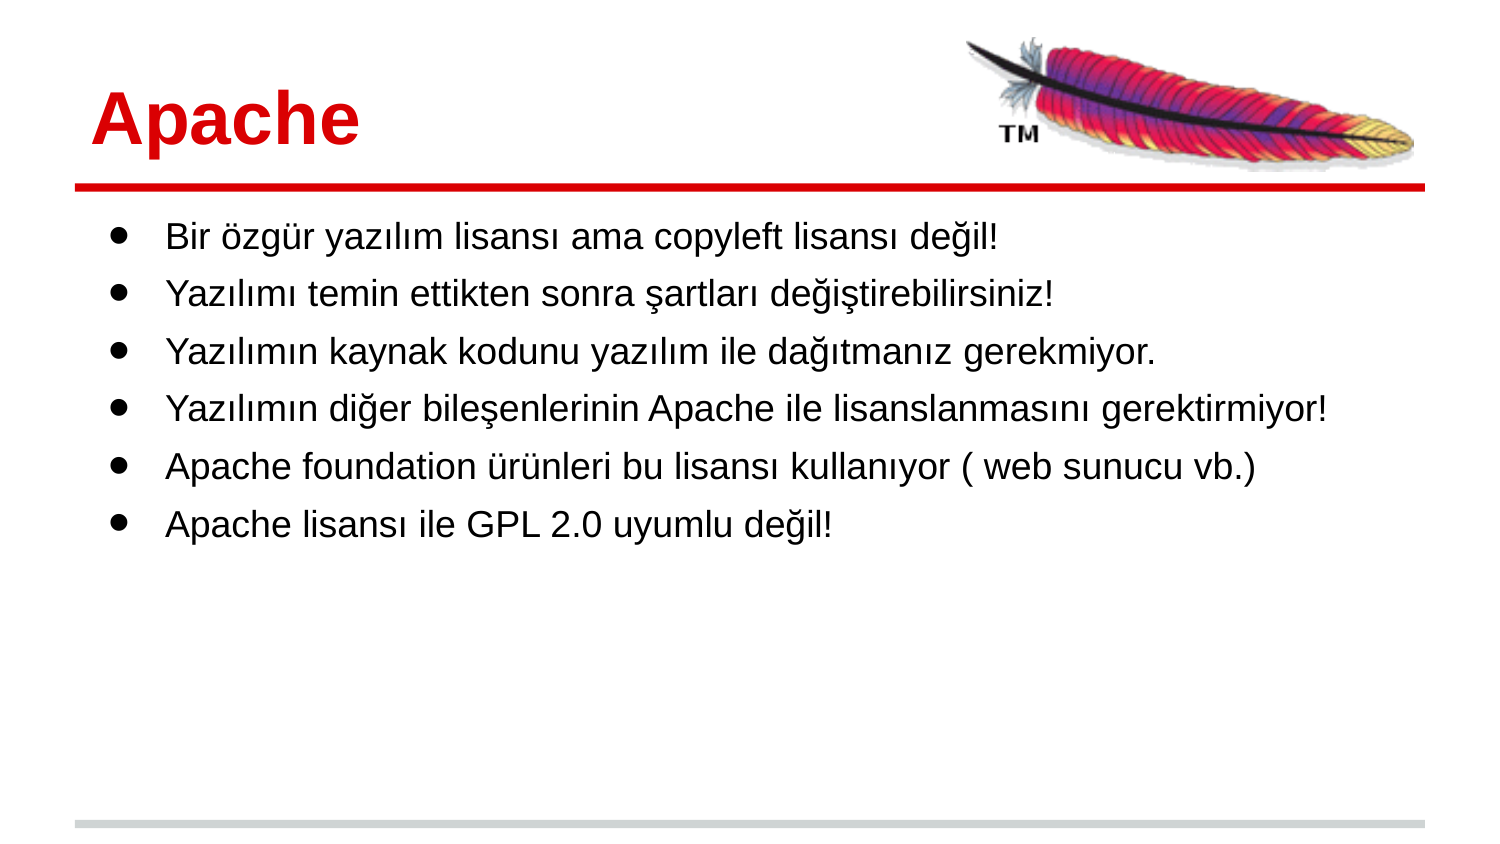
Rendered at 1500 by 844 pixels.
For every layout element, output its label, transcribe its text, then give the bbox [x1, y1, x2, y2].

list Bir özgür yazılım lisansı ama copyleft lisansı değil! Yazılımı temin ettikten sonra şartları değiştirebilirsiniz! Yazılımın kaynak kodunu yazılım ile dağıtmanız gerekmiyor. Yazılımın diğer bileşenlerinin Apache ile lisanslanmasını gerektirmiyor! Apache foundation ürünleri bu lisansı kullanıyor ( web sunucu vb.) Apache lisansı ile GPL 2.0 uyumlu değil! [75, 196, 1425, 808]
picture [966, 37, 1414, 172]
title Apache [75, 33, 1425, 175]
